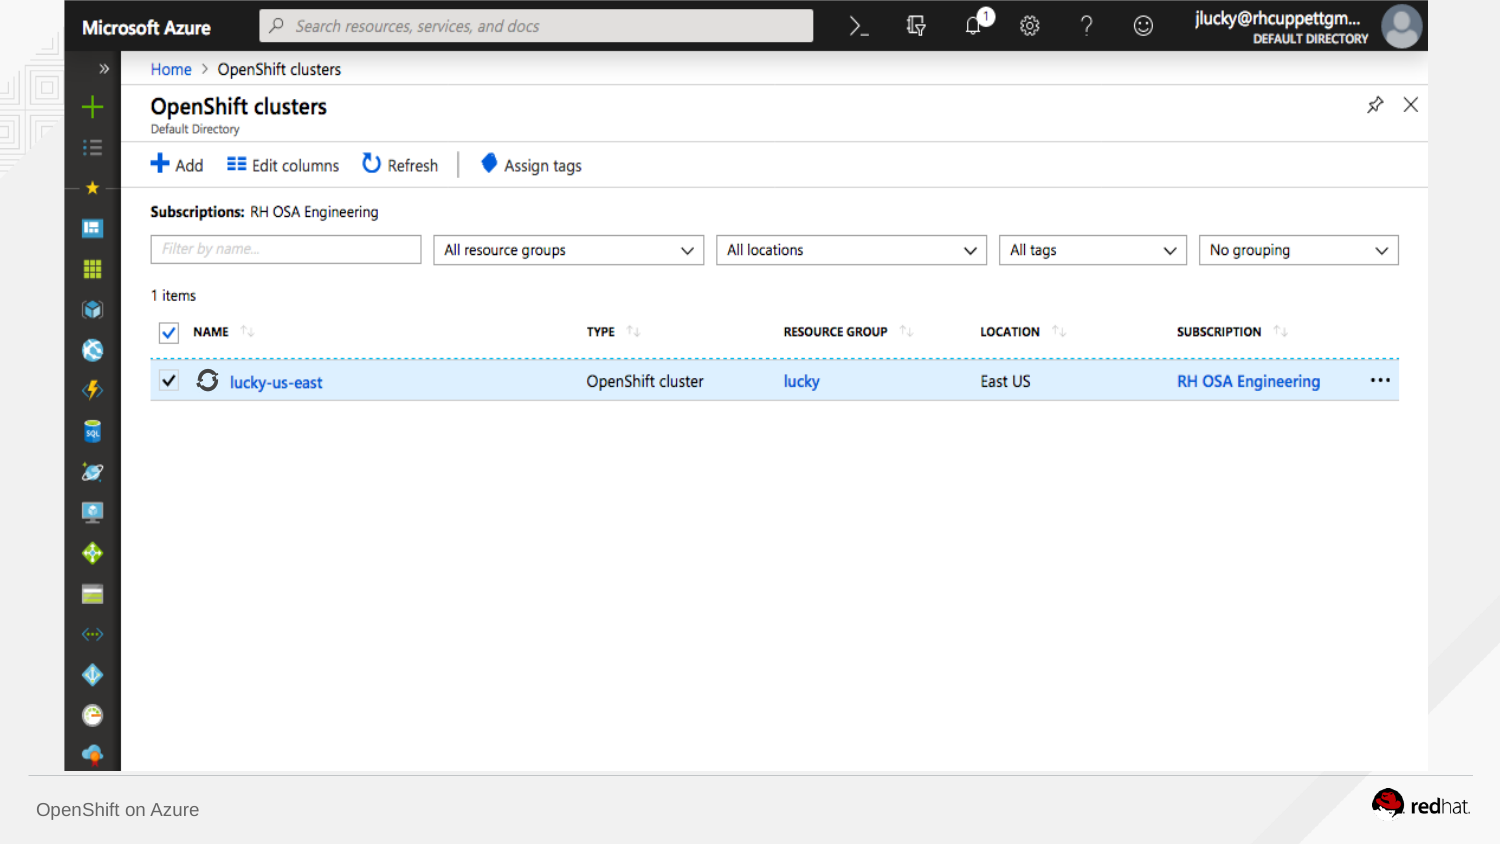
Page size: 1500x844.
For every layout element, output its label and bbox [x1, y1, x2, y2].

picture [0, 0, 1500, 844]
text_box [192, 369, 196, 392]
text_box [219, 369, 224, 392]
